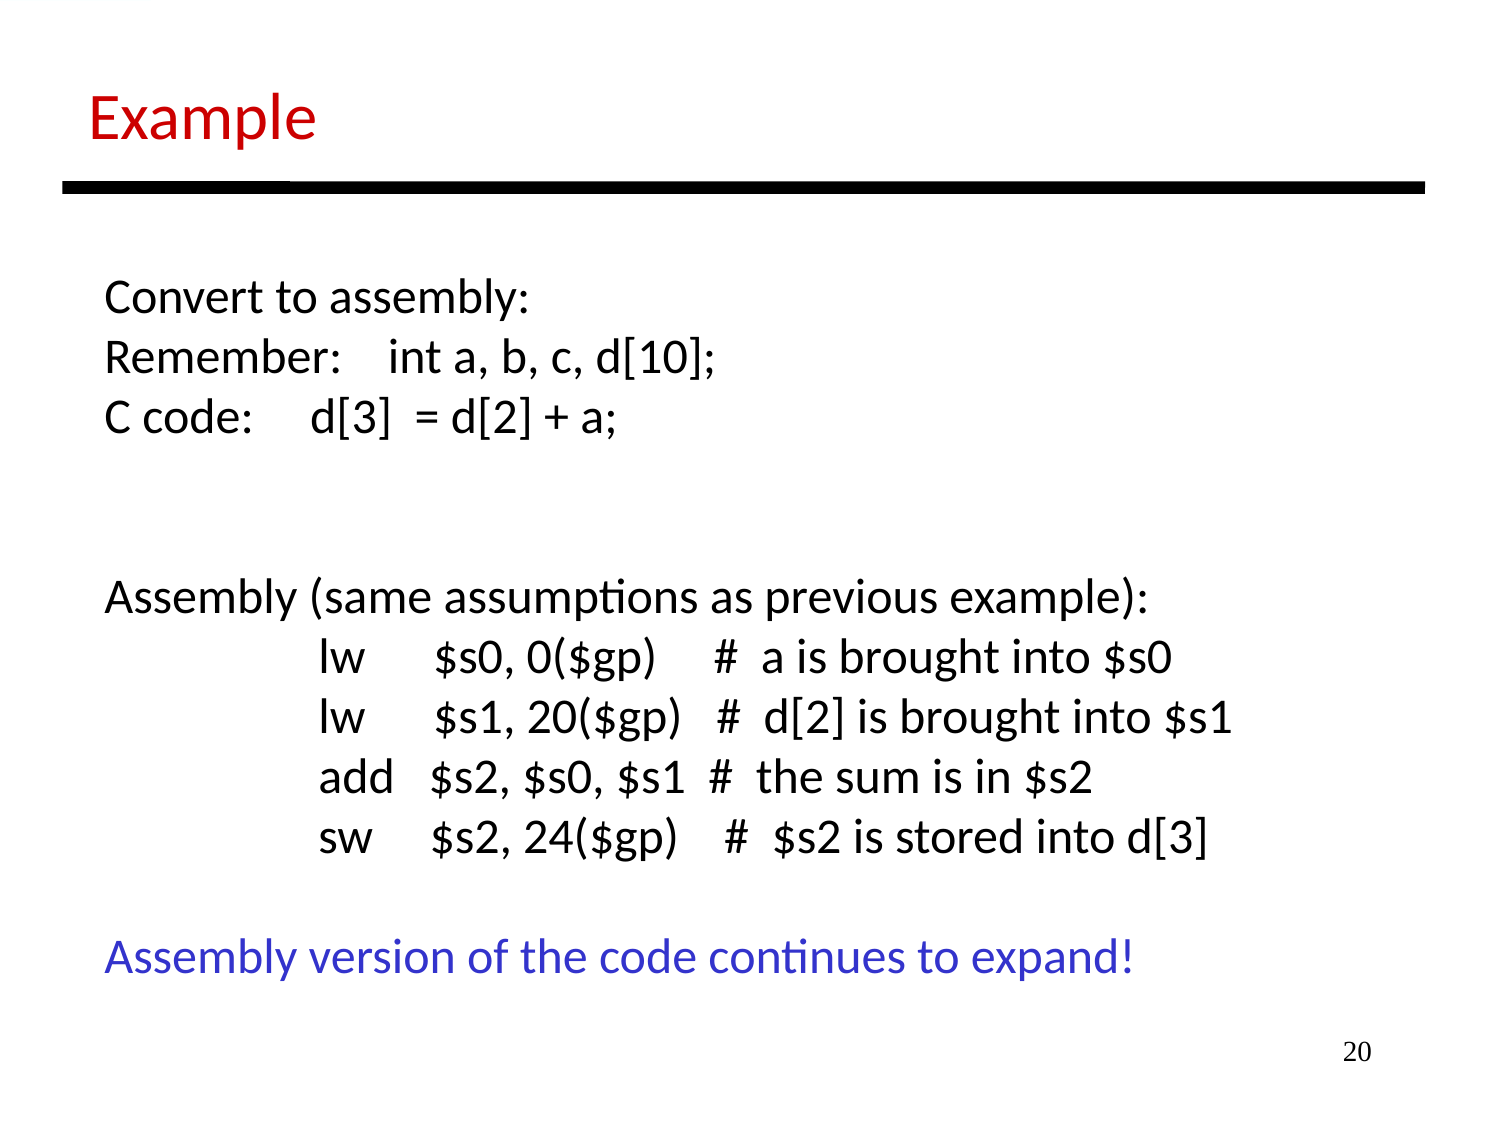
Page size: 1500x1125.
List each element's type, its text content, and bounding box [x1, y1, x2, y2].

slide_number <number> [1074, 1025, 1388, 1100]
text_box Convert to assembly: Remember: int a, b, c, d[10]; C code: d[3] = d[2] + a; Assembly (same assumptions as previous example): lw $s0, 0($gp) # a is brought into $s0 lw $s1, 20($gp) # d[2] is brought into $s1 add $s2, $s0, $s1 # the sum is in $s2 sw $s2, 24($gp) # $s2 is stored into d[3] Assembly version of the code continues to expand! [89, 256, 1249, 992]
text_box Example [73, 65, 333, 160]
